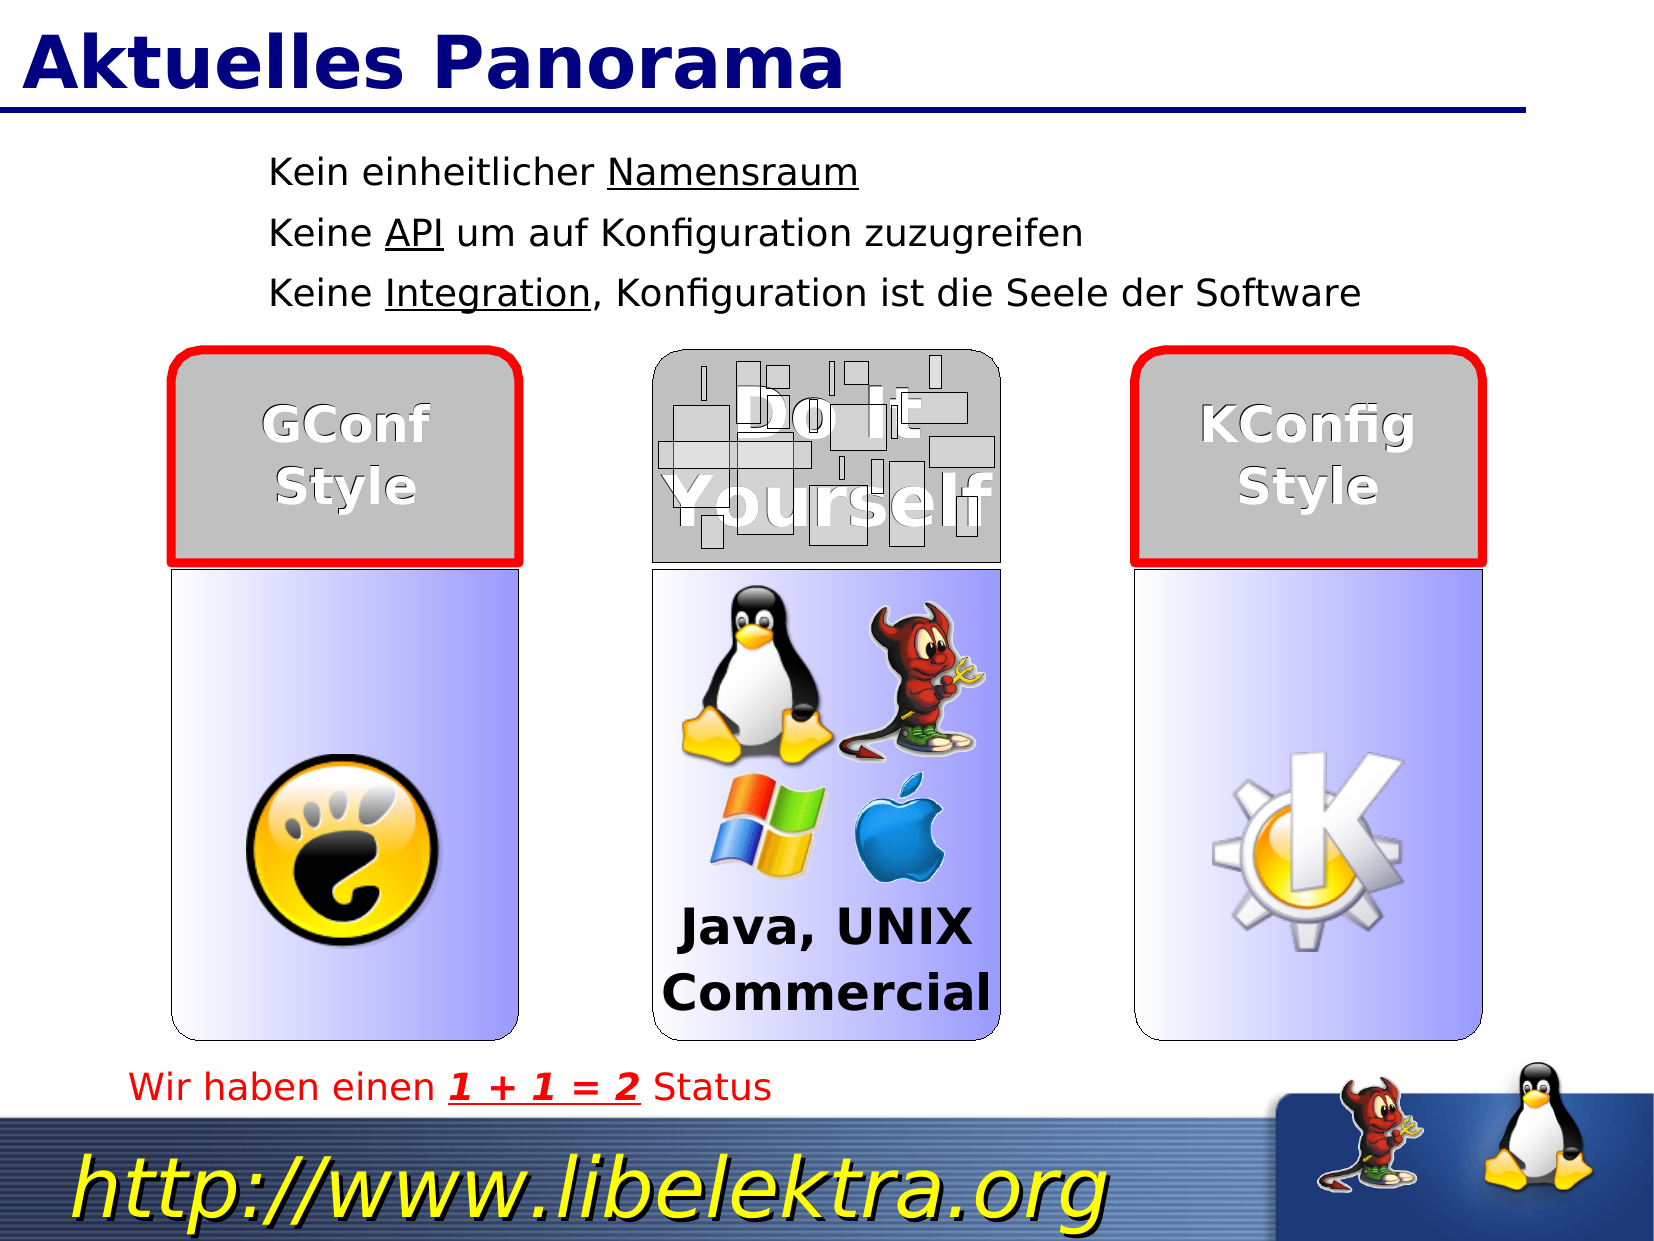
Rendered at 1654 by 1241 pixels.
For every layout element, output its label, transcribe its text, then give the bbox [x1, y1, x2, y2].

text_box [1134, 349, 1483, 563]
text_box [652, 569, 1001, 1041]
text_box KConfig Style [1142, 392, 1475, 516]
picture [668, 584, 986, 769]
text_box [171, 349, 519, 563]
picture [246, 754, 444, 949]
text_box GConf Style [226, 392, 467, 516]
picture [1212, 751, 1405, 952]
picture [0, 1061, 1654, 1241]
text_box Wir haben einen 1 + 1 = 2 Status [127, 1062, 981, 1107]
text_box [1134, 569, 1483, 1041]
picture [710, 773, 829, 881]
list Kein einheitlicher Namensraum Keine API um auf Konfiguration zuzugreifen Keine Integration, Konfiguration ist die Seele der Software [253, 140, 1507, 321]
text_box Aktuelles Panorama [22, 14, 1611, 111]
text_box Commercial [661, 961, 994, 1021]
text_box [171, 569, 519, 1041]
text_box [652, 349, 1001, 563]
text_box Java, UNIX [680, 893, 975, 954]
text_box Do It Yourself [661, 364, 994, 546]
picture [854, 771, 945, 883]
